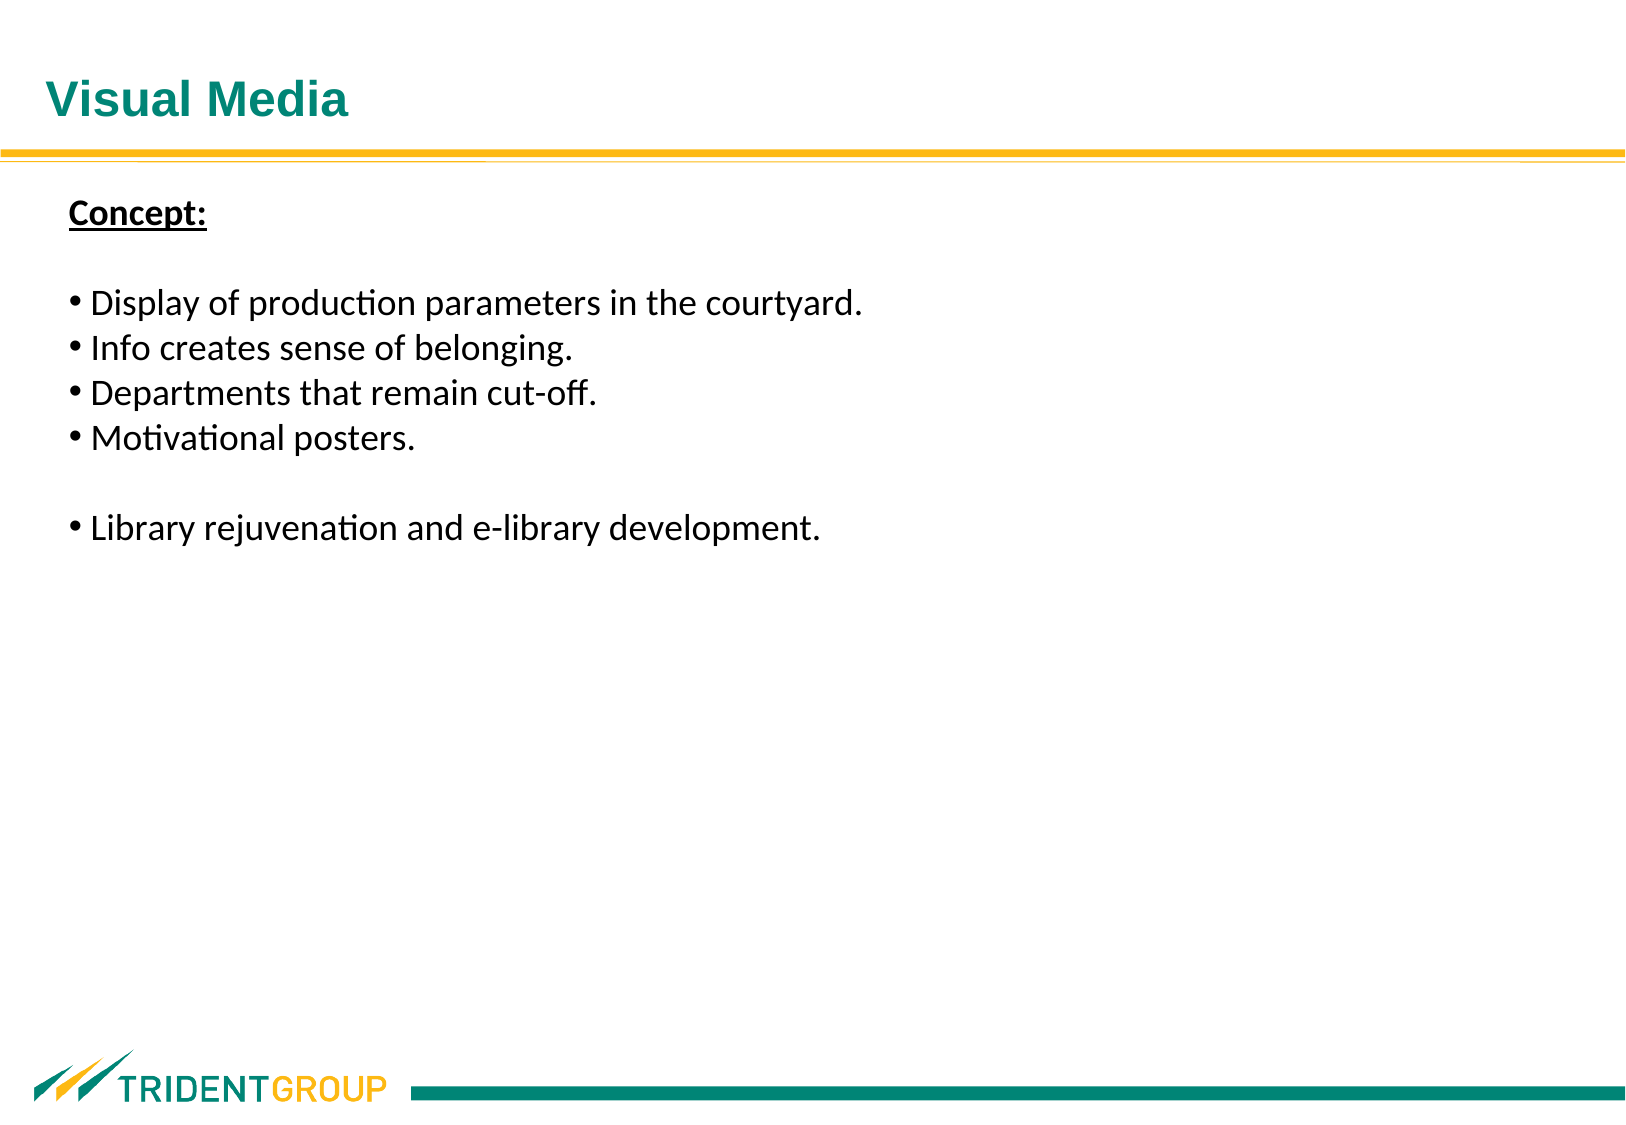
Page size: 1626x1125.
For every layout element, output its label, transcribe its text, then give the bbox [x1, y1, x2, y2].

title Visual Media [30, 59, 1548, 135]
picture [27, 1044, 394, 1122]
text_box [0, 149, 1626, 158]
text_box Concept: Display of production parameters in the courtyard. Info creates sense of belonging. Departments that remain cut-off. Motivational posters. Library rejuvenation and e-library development. [54, 180, 1571, 736]
text_box [411, 1086, 1626, 1101]
